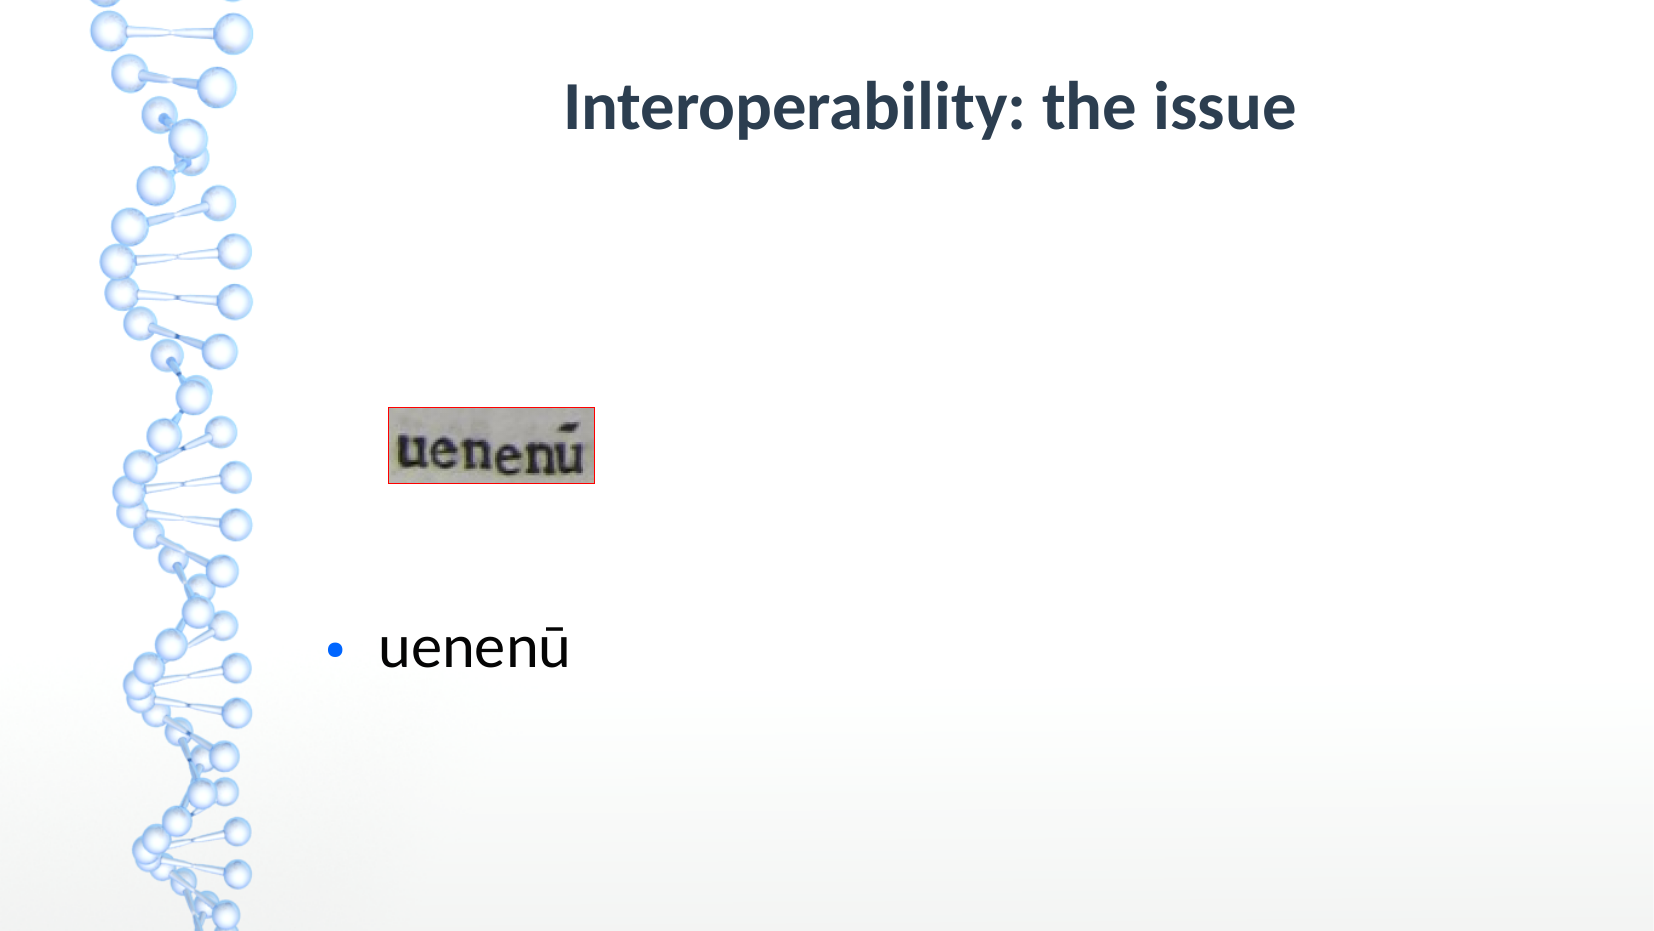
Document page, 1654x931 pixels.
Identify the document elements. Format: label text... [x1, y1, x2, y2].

list uenenū [307, 620, 627, 703]
title Interoperability: the issue [265, 35, 1595, 189]
picture [0, 0, 1654, 931]
